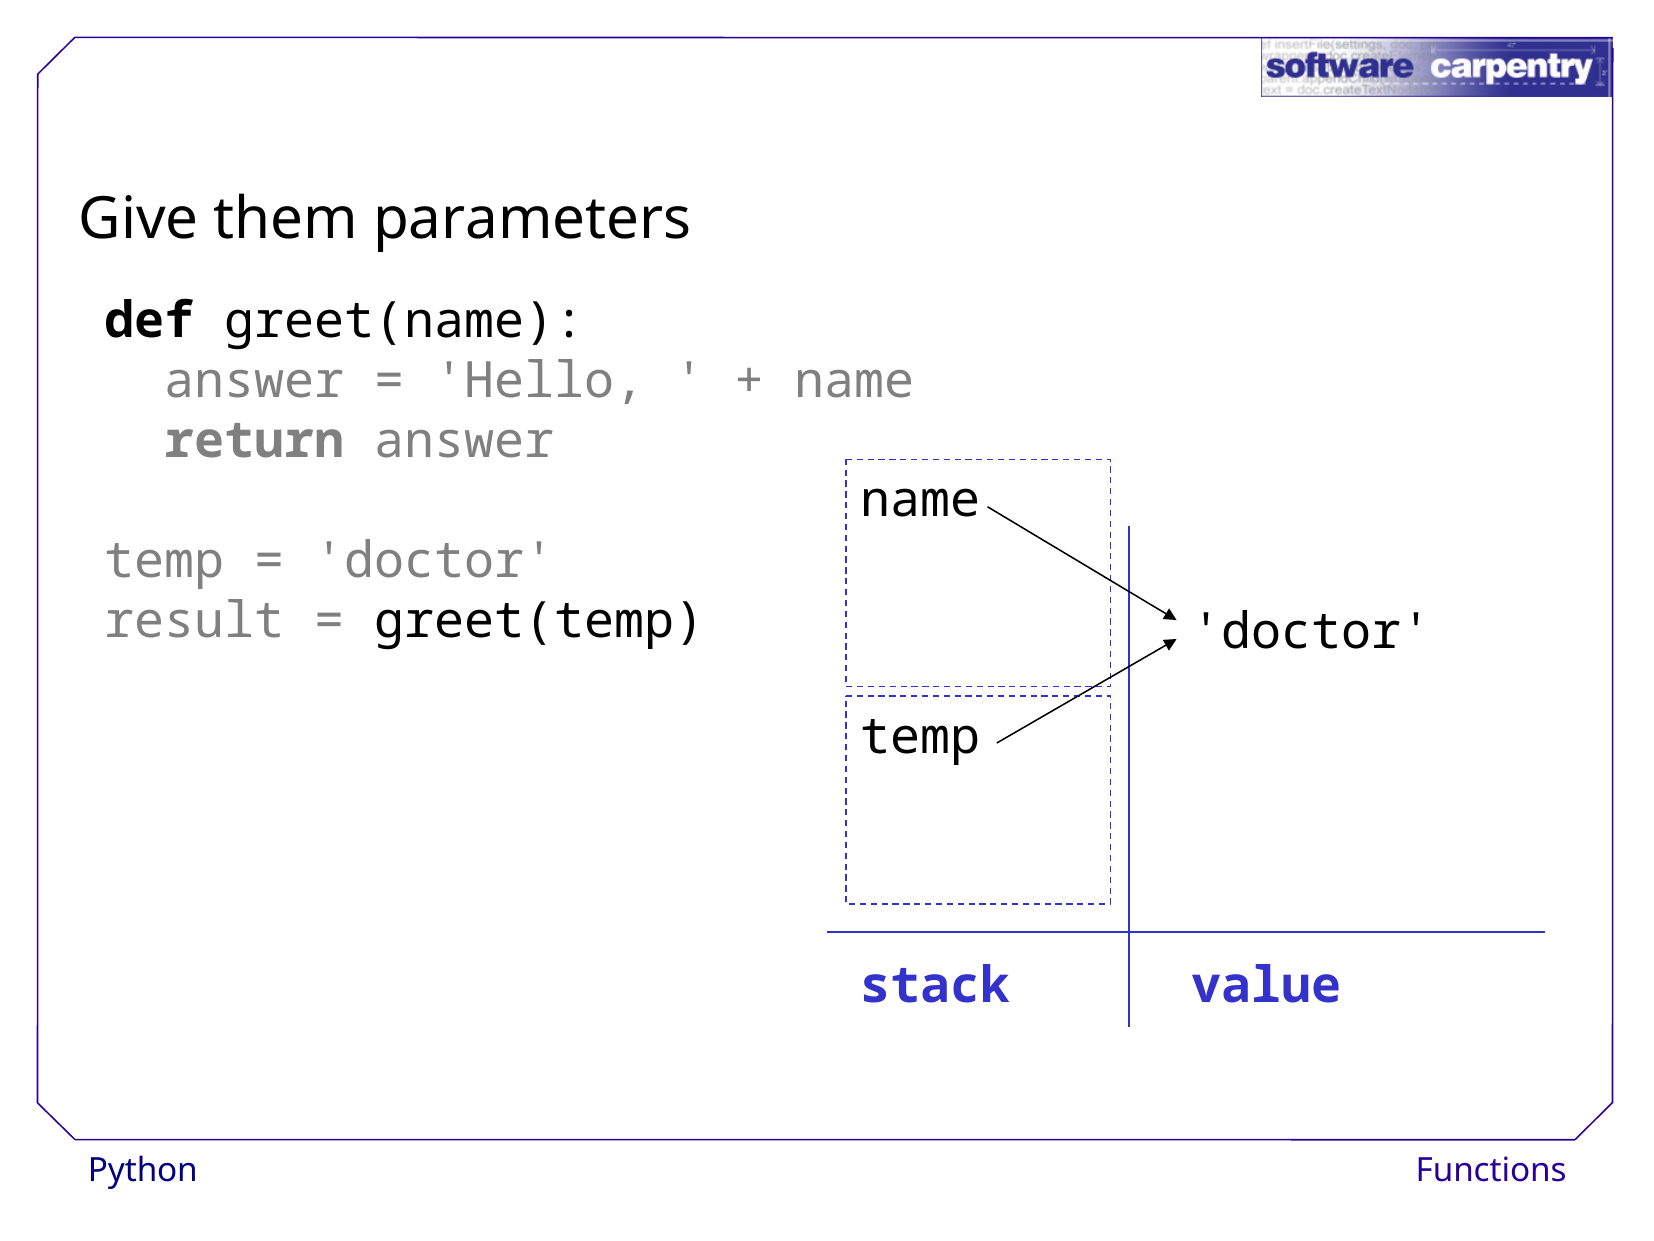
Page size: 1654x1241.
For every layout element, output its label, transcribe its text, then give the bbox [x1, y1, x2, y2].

picture [1261, 39, 1613, 97]
text_box stack [845, 950, 1111, 1027]
text_box 'doctor' [1176, 591, 1583, 819]
text_box name [1097, 679, 1111, 687]
text_box def greet(name): answer = 'Hello, ' + name return answer temp = 'doctor' result = greet(temp) [89, 279, 790, 800]
text_box value [1176, 950, 1442, 1027]
text_box Give them parameters [63, 138, 857, 259]
text_box temp [845, 695, 1111, 904]
text_box name [845, 459, 1111, 687]
